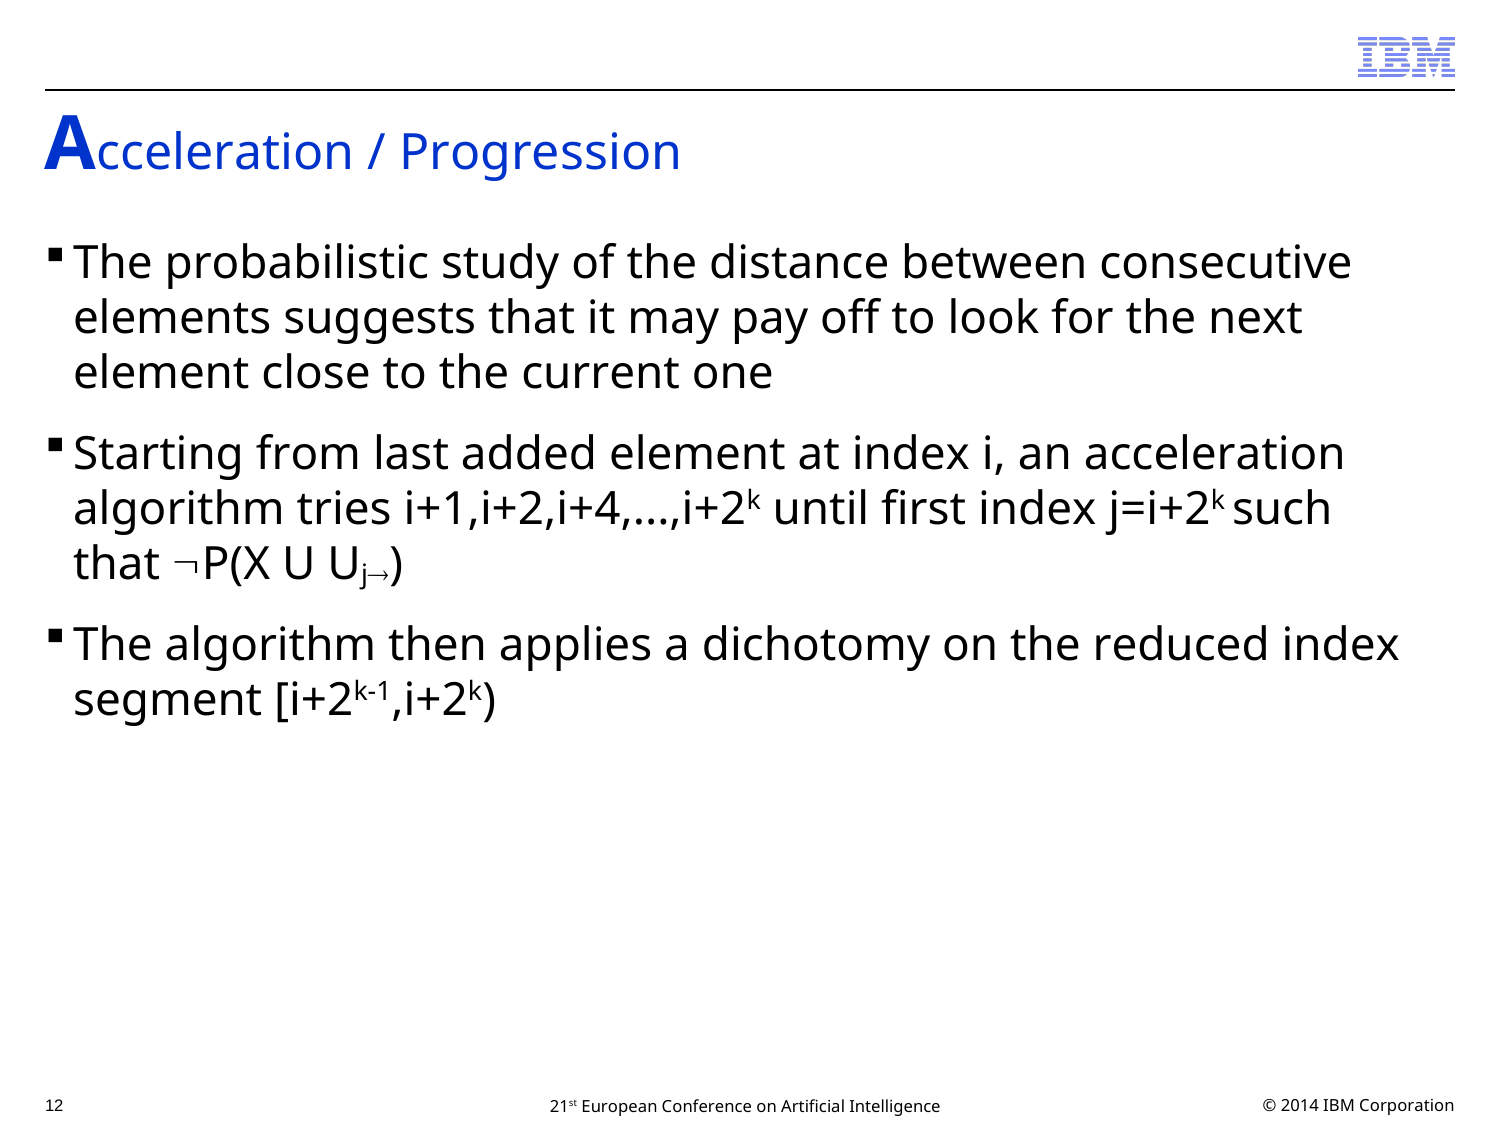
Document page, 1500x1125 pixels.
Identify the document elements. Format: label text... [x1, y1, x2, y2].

list The probabilistic study of the distance between consecutive elements suggests that it may pay off to look for the next element close to the current one Starting from last added element at index i, an acceleration algorithm tries i+1,i+2,i+4,...,i+2k until first index j=i+2k such that P(X U Uj) The algorithm then applies a dichotomy on the reduced index segment [i+2k-1,i+2k) [29, 224, 1426, 1066]
picture [1358, 37, 1455, 77]
title Acceleration / Progression [29, 97, 1500, 203]
